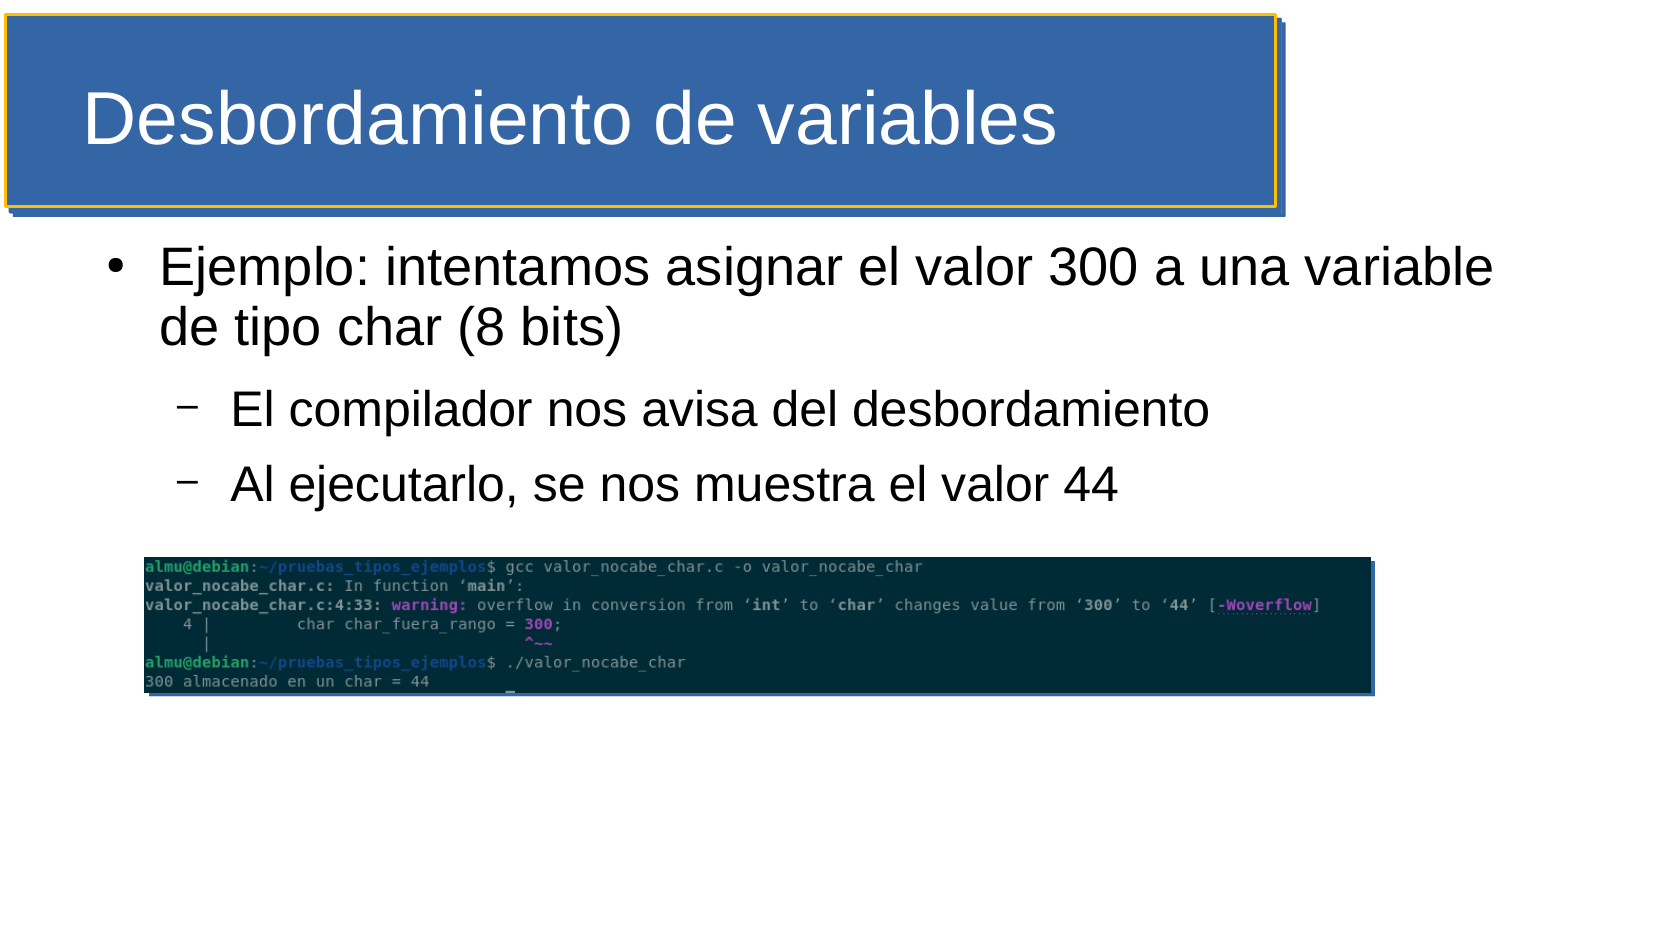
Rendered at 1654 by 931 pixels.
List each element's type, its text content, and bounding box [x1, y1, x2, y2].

picture [203, 561, 220, 571]
picture [507, 564, 513, 572]
picture [174, 583, 181, 590]
picture [849, 599, 864, 610]
picture [270, 583, 276, 590]
picture [450, 660, 456, 669]
picture [441, 602, 457, 613]
picture [773, 564, 779, 571]
picture [423, 621, 428, 629]
picture [223, 583, 229, 590]
picture [346, 621, 352, 629]
picture [241, 599, 258, 610]
picture [1227, 600, 1244, 610]
picture [327, 564, 333, 571]
picture [1086, 600, 1092, 610]
picture [308, 564, 314, 571]
picture [1170, 600, 1187, 610]
picture [166, 677, 172, 686]
picture [231, 583, 238, 590]
picture [1276, 599, 1291, 610]
picture [251, 679, 257, 686]
picture [869, 602, 875, 610]
picture [223, 560, 238, 571]
picture [165, 580, 171, 590]
picture [440, 564, 447, 571]
picture [906, 599, 911, 609]
picture [308, 618, 314, 629]
picture [165, 656, 200, 670]
picture [165, 599, 172, 610]
picture [1105, 600, 1111, 610]
picture [261, 676, 267, 686]
picture [155, 583, 162, 590]
picture [896, 561, 902, 571]
picture [146, 659, 153, 667]
picture [450, 564, 455, 574]
picture [231, 602, 238, 610]
picture [412, 677, 418, 685]
picture [365, 621, 371, 629]
picture [147, 602, 153, 610]
picture [1267, 602, 1273, 610]
picture [355, 676, 361, 686]
picture [1294, 602, 1311, 610]
picture [488, 563, 494, 571]
list Ejemplo: intentamos asignar el valor 300 a una variable de tipo char (8 bits) El compilador nos avisa del desbordamiento Al ejecutarlo, se nos muestra el valor 44 [88, 236, 1565, 798]
picture [1247, 602, 1253, 610]
picture [155, 561, 162, 571]
picture [441, 583, 447, 590]
picture [641, 602, 647, 609]
picture [934, 602, 940, 613]
picture [317, 602, 324, 610]
picture [403, 621, 409, 629]
picture [422, 602, 428, 610]
picture [707, 602, 713, 609]
picture [204, 583, 219, 590]
picture [508, 602, 514, 609]
picture [678, 561, 684, 571]
picture [213, 656, 220, 667]
picture [223, 655, 238, 667]
picture [365, 600, 371, 610]
picture [488, 658, 494, 667]
picture [184, 619, 190, 629]
picture [698, 564, 704, 571]
picture [678, 602, 684, 610]
picture [185, 679, 191, 686]
picture [318, 621, 324, 629]
picture [611, 564, 618, 571]
picture [165, 561, 200, 574]
picture [317, 583, 324, 590]
picture [299, 583, 305, 590]
picture [203, 659, 210, 667]
title Desbordamiento de variables [82, 44, 1235, 192]
picture [241, 580, 258, 590]
picture [241, 659, 248, 667]
picture [621, 656, 627, 667]
picture [279, 580, 295, 590]
picture [915, 602, 921, 610]
picture [574, 564, 580, 571]
picture [1039, 602, 1045, 609]
picture [716, 602, 732, 609]
picture [146, 564, 153, 571]
picture [355, 618, 360, 628]
picture [204, 602, 219, 610]
picture [498, 583, 504, 590]
picture [232, 679, 238, 686]
picture [421, 677, 428, 686]
picture [155, 602, 162, 610]
picture [412, 621, 419, 627]
picture [328, 621, 334, 629]
picture [830, 564, 836, 571]
picture [186, 602, 191, 610]
picture [687, 564, 694, 571]
picture [223, 602, 229, 610]
picture [792, 564, 798, 571]
picture [299, 602, 305, 609]
picture [535, 619, 542, 629]
picture [982, 602, 988, 610]
picture [541, 602, 551, 609]
picture [413, 602, 419, 609]
picture [763, 602, 770, 610]
picture [460, 621, 466, 629]
picture [630, 602, 637, 610]
picture [479, 621, 485, 632]
picture [1256, 602, 1264, 610]
picture [849, 564, 855, 571]
picture [858, 561, 864, 571]
picture [555, 564, 561, 571]
picture [868, 564, 874, 571]
picture [365, 660, 371, 667]
picture [289, 679, 295, 686]
picture [839, 602, 845, 610]
picture [440, 660, 447, 666]
picture [279, 599, 295, 610]
picture [155, 656, 162, 667]
picture [186, 583, 192, 590]
picture [1095, 600, 1102, 610]
picture [147, 583, 153, 590]
picture [631, 564, 637, 571]
picture [1048, 602, 1064, 609]
picture [754, 598, 760, 610]
picture [365, 679, 371, 686]
picture [602, 564, 608, 571]
picture [241, 564, 248, 571]
picture [943, 602, 950, 608]
picture [355, 600, 362, 610]
picture [432, 621, 438, 629]
picture [526, 619, 532, 629]
picture [270, 679, 276, 686]
picture [147, 677, 153, 686]
picture [468, 583, 485, 590]
picture [906, 564, 912, 571]
picture [772, 600, 779, 610]
picture [203, 679, 219, 686]
picture [545, 619, 551, 629]
picture [174, 602, 181, 610]
picture [488, 579, 494, 590]
picture [431, 598, 438, 610]
picture [640, 561, 646, 571]
picture [270, 602, 276, 610]
picture [392, 602, 409, 610]
picture [431, 583, 437, 590]
picture [659, 656, 663, 667]
picture [156, 677, 162, 686]
picture [336, 600, 343, 609]
picture [375, 621, 381, 628]
